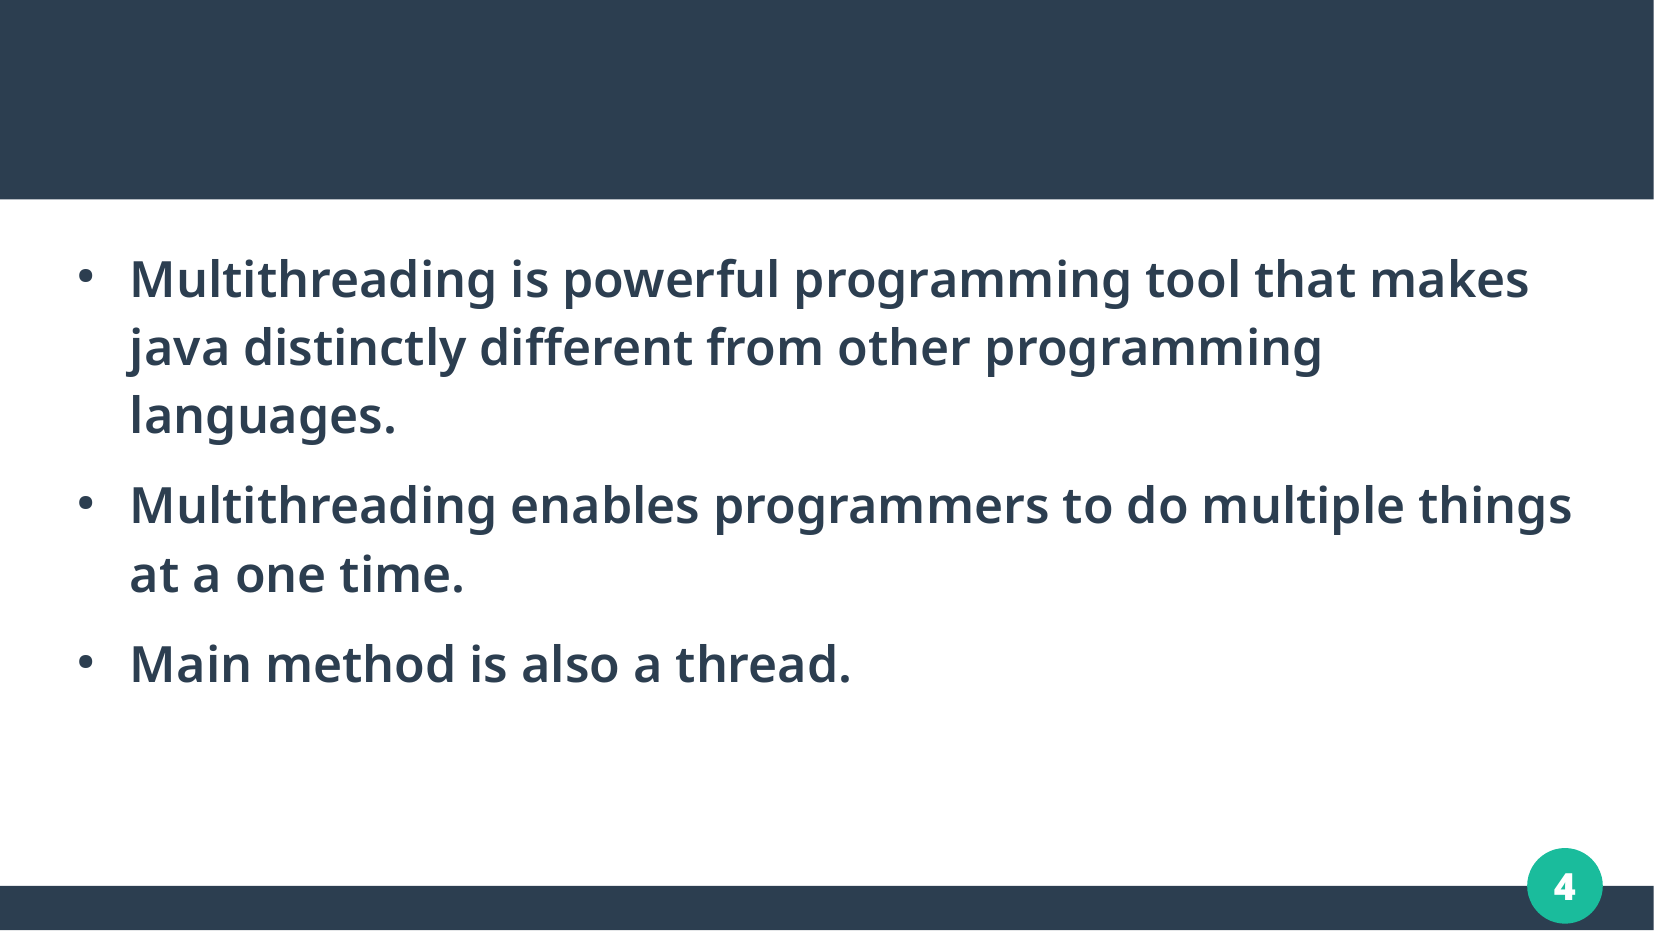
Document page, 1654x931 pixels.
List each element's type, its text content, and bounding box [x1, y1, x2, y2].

list Multithreading is powerful programming tool that makes java distinctly different from other programming languages. Multithreading enables programmers to do multiple things at a one time. Main method is also a thread. [59, 243, 1595, 864]
